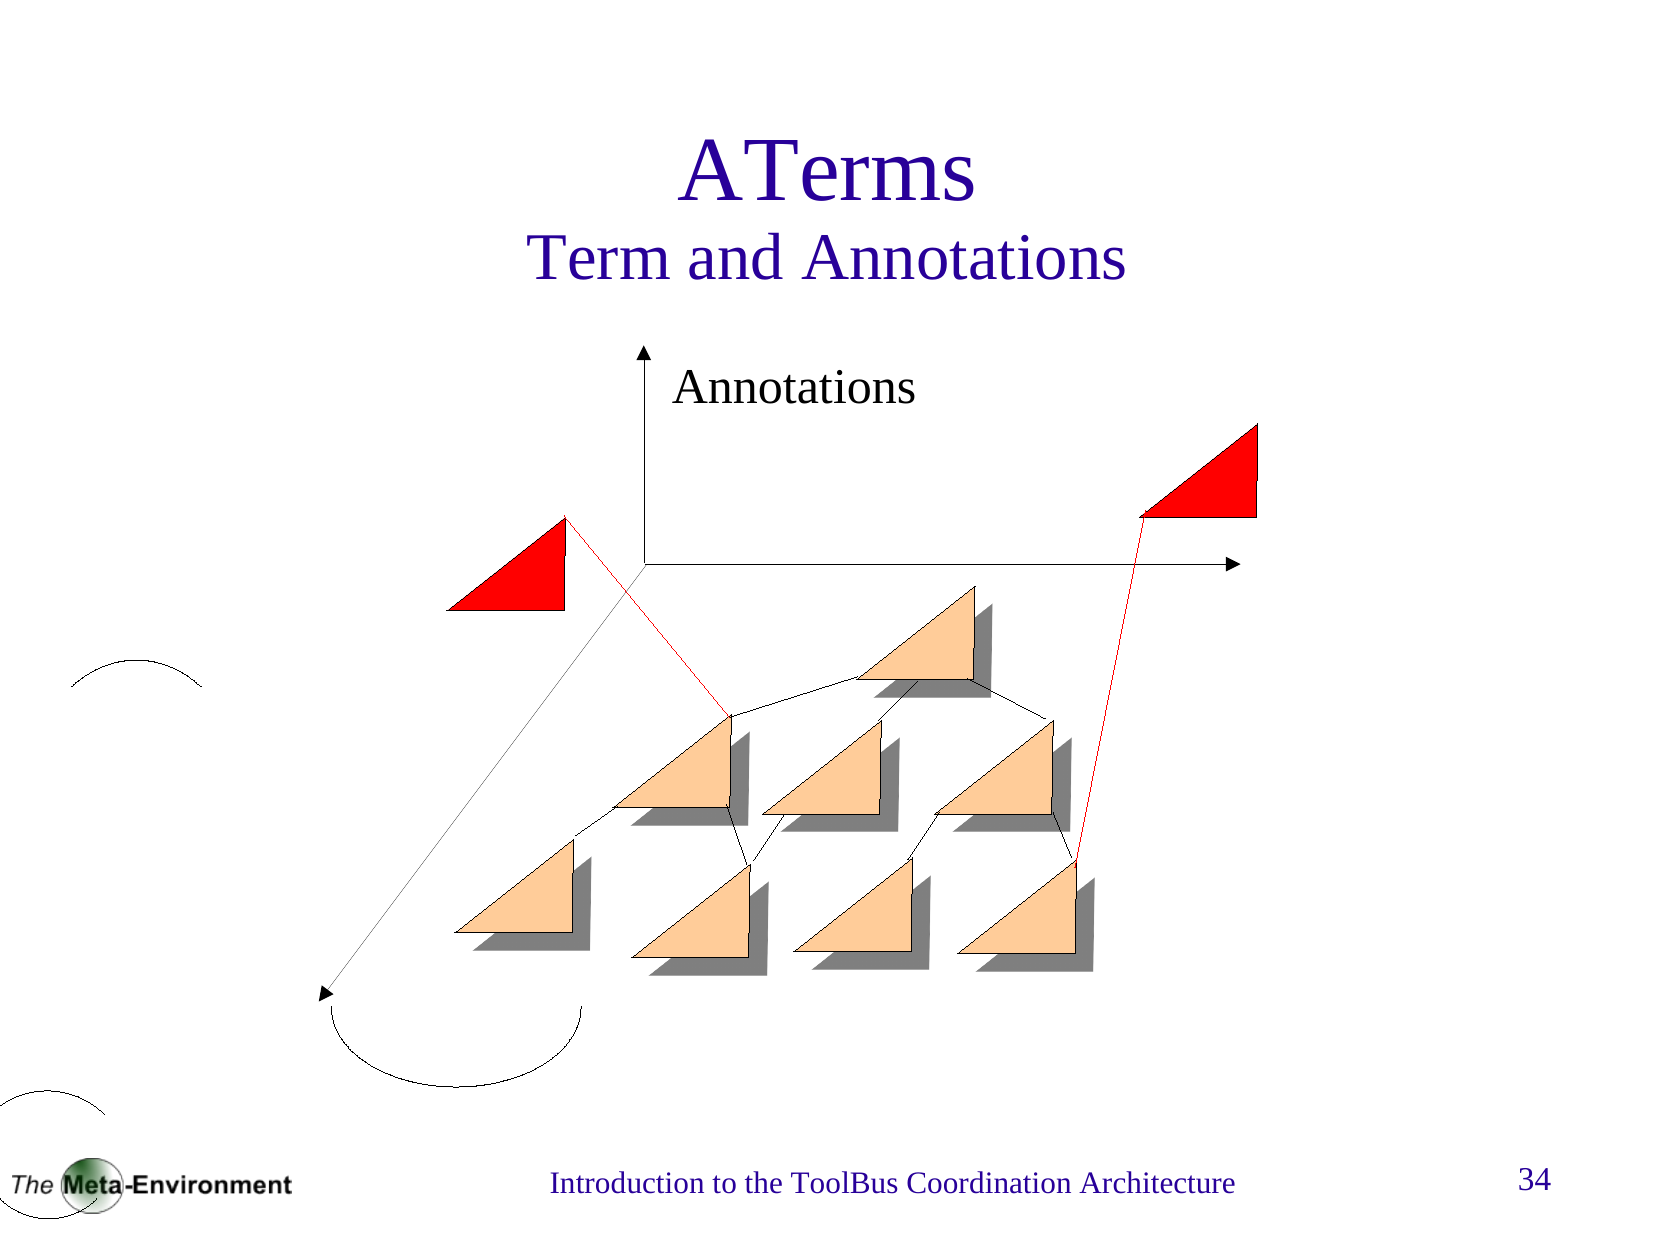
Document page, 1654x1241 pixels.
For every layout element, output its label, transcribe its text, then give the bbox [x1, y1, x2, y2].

picture [12, 1158, 292, 1214]
text_box [856, 586, 976, 680]
text_box Annotations [671, 359, 917, 420]
text_box [446, 517, 566, 611]
text_box [1139, 423, 1258, 518]
title ATerms Term and Annotations [121, 102, 1534, 311]
text_box [762, 720, 882, 815]
text_box [934, 720, 1054, 815]
text_box [793, 857, 913, 952]
text_box [631, 864, 751, 958]
text_box [454, 839, 574, 933]
text_box [612, 714, 732, 808]
text_box [957, 859, 1077, 954]
